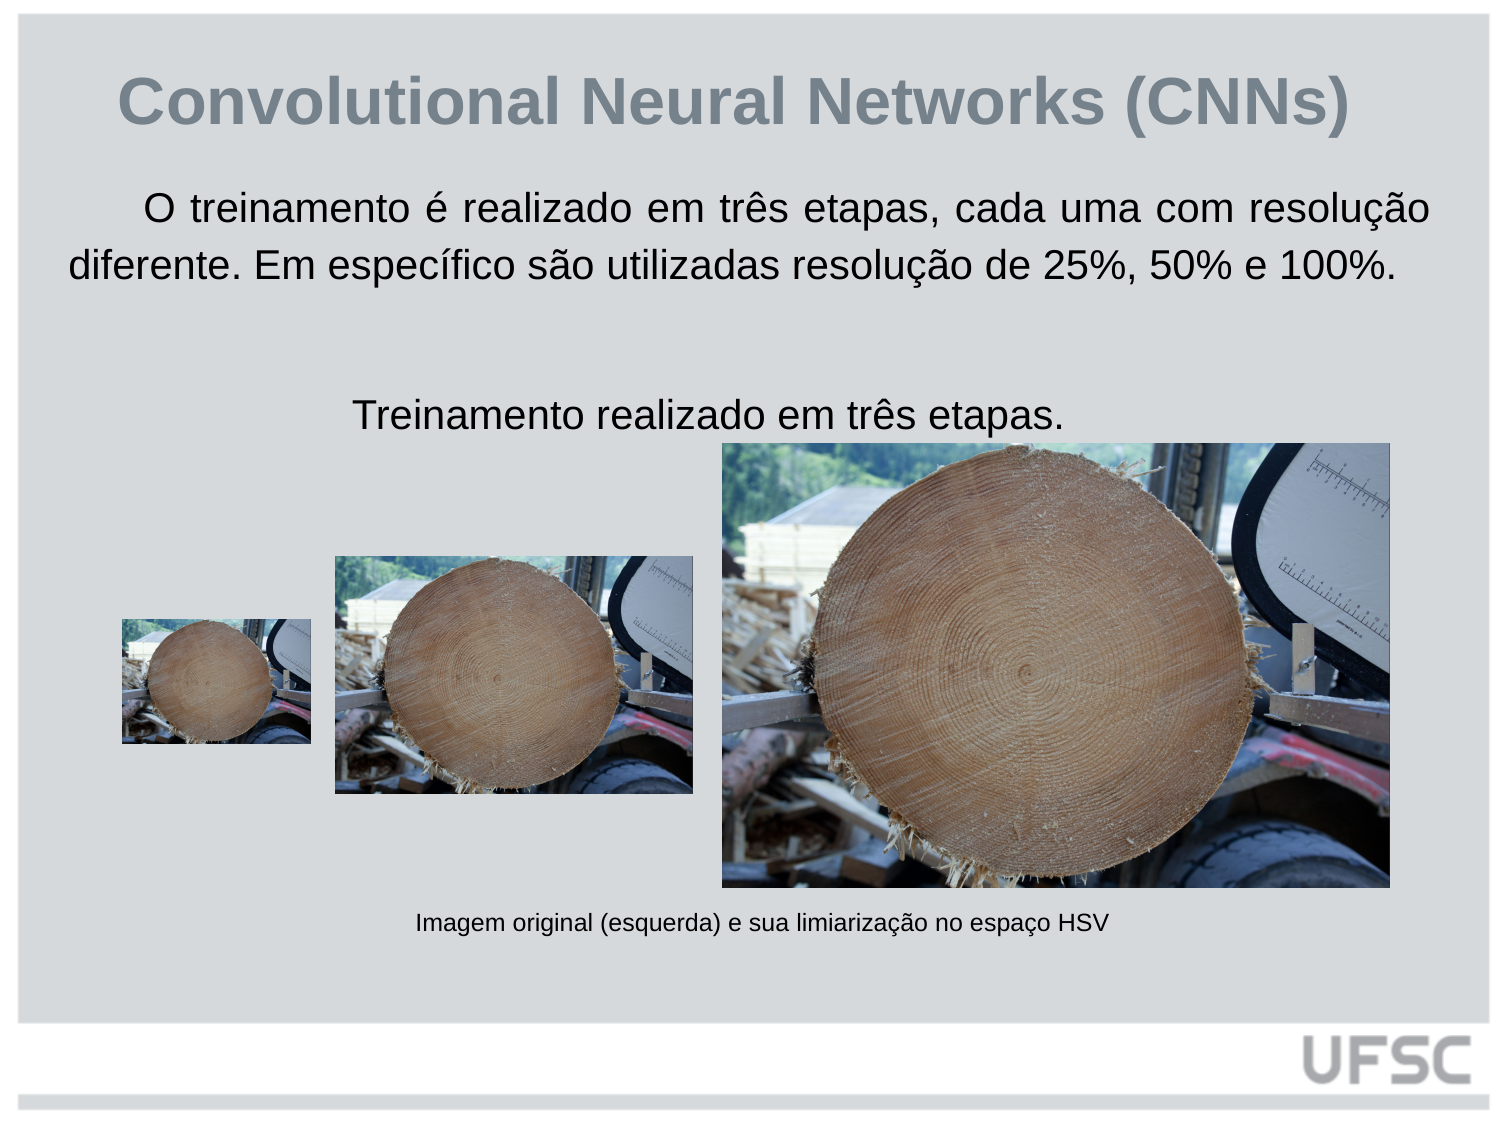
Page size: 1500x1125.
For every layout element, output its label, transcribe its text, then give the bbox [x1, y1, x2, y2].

text_box O treinamento é realizado em três etapas, cada uma com resolução diferente. Em específico são utilizadas resolução de 25%, 50% e 100%. [53, 165, 1447, 458]
text_box Treinamento realizado em três etapas. [337, 458, 722, 628]
text_box Imagem original (esquerda) e sua limiarização no espaço HSV [400, 899, 1189, 942]
text_box Convolutional Neural Networks (CNNs) [103, 59, 1397, 165]
picture [0, 0, 1500, 1125]
